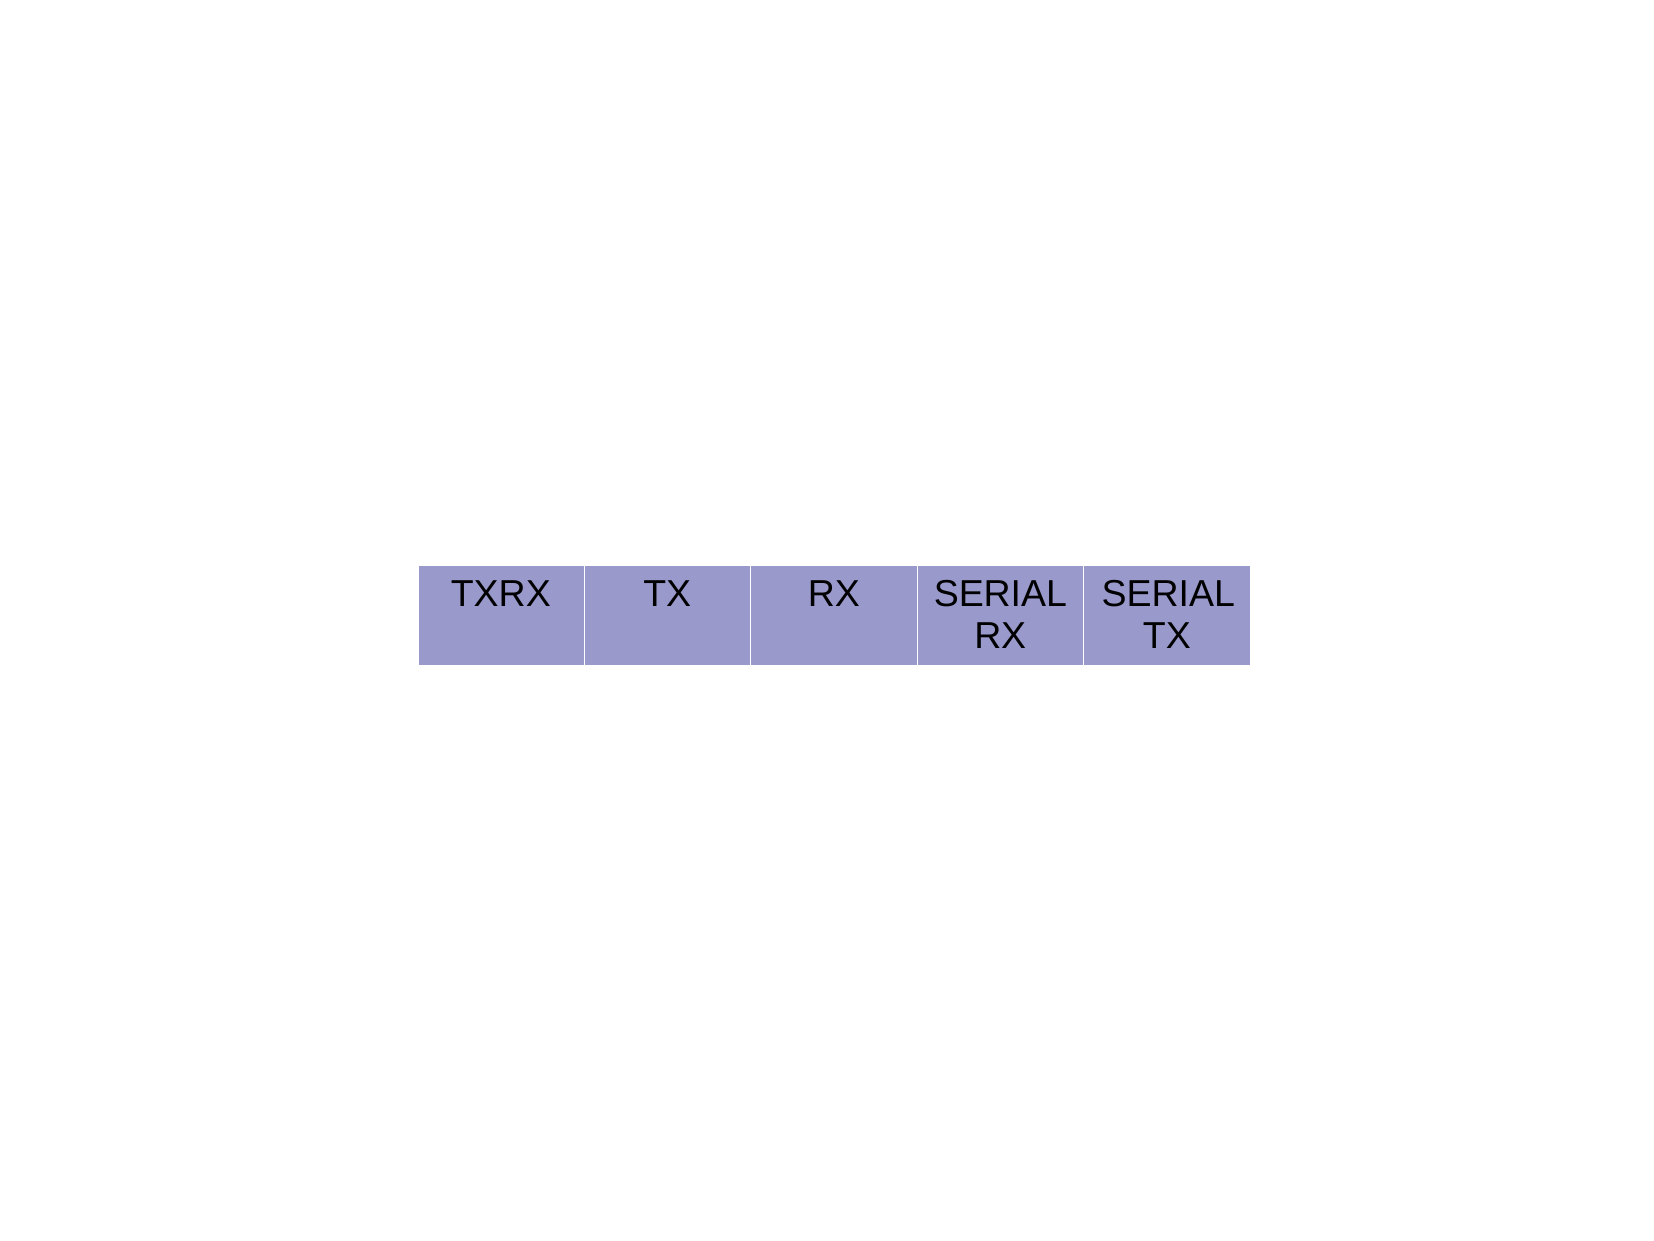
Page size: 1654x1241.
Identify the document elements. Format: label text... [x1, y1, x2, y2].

table_header SERIALRX [918, 566, 1083, 665]
table_header SERIALTX [1084, 566, 1250, 665]
table_header TXRX [419, 566, 584, 665]
table_header TX [585, 566, 750, 665]
table_header RX [751, 566, 917, 665]
